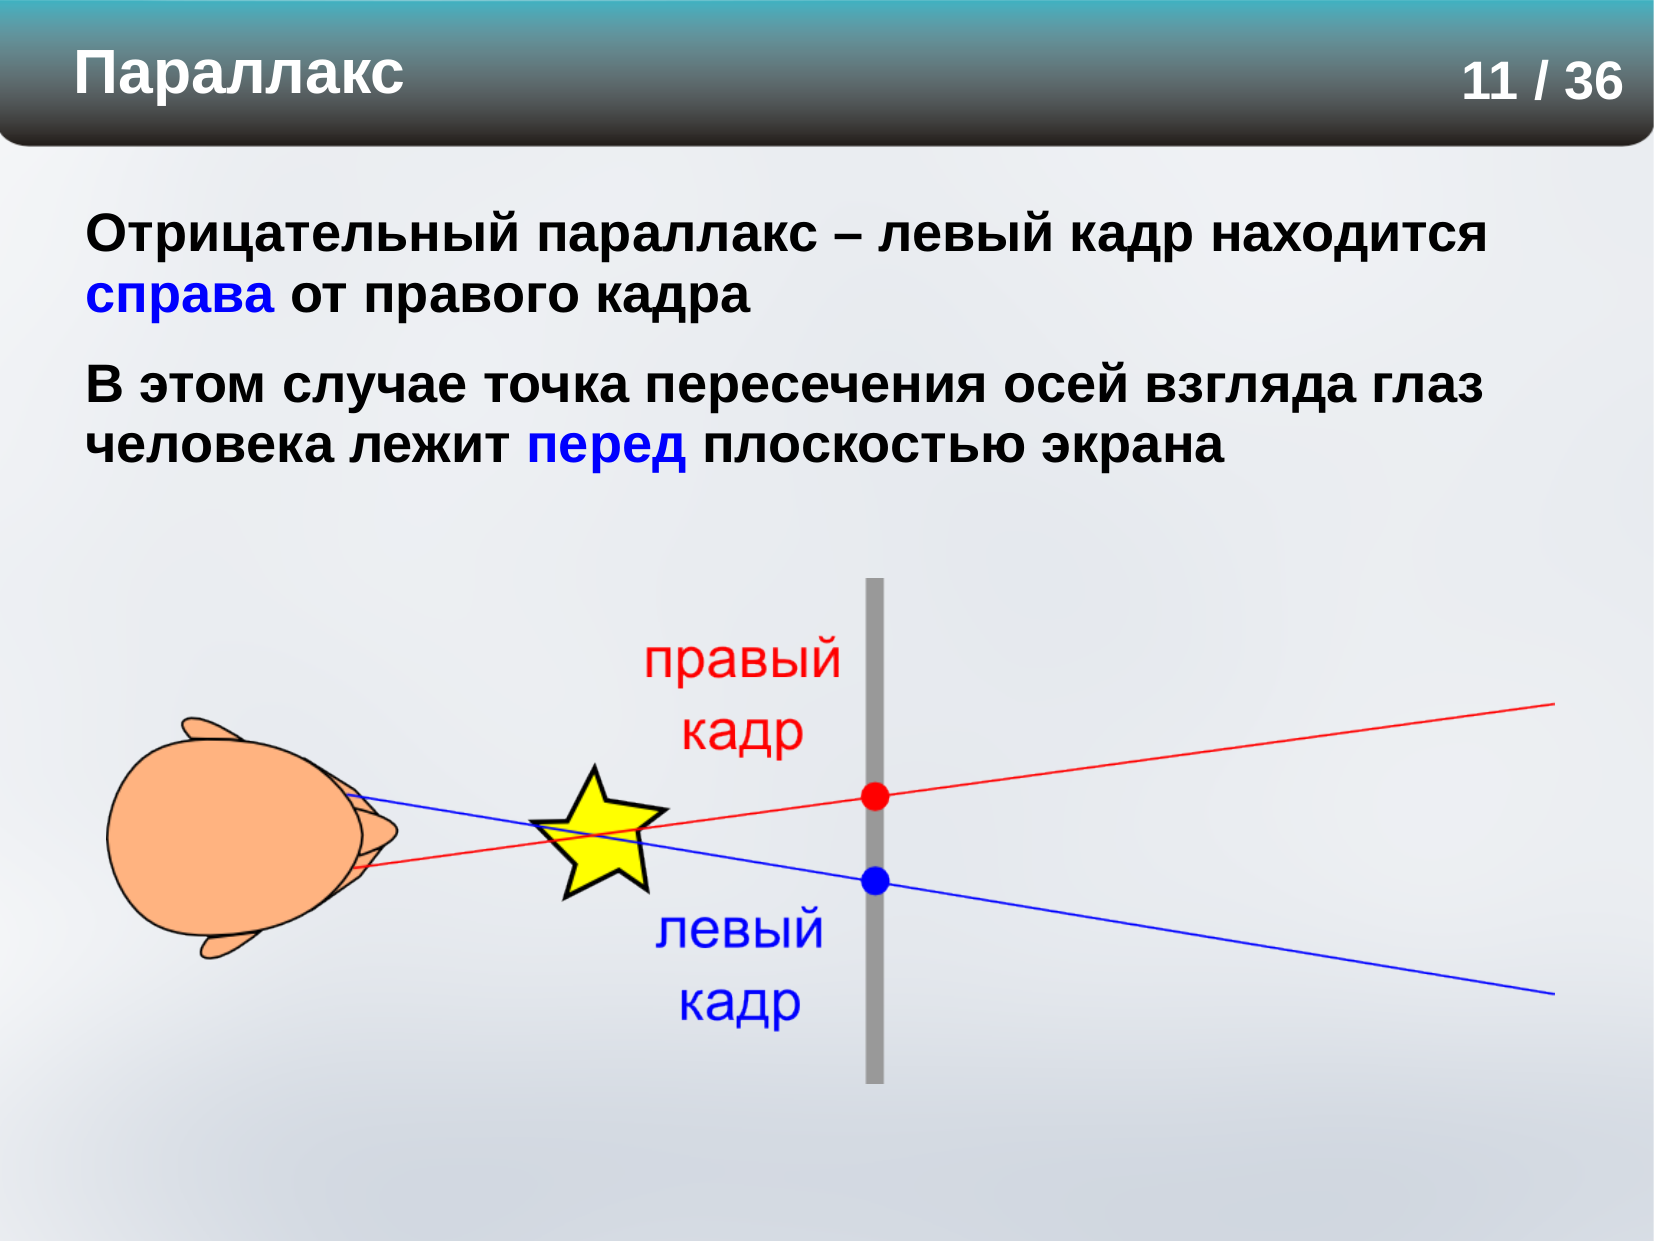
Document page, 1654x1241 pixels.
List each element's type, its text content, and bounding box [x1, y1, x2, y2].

picture [0, 0, 1654, 1241]
text_box Отрицательный параллакс – левый кадр находится справа от правого кадра В этом случае точка пересечения осей взгляда глаз человека лежит перед плоскостью экрана [70, 195, 1625, 482]
text_box 5 / 36 [1446, 42, 1654, 179]
text_box Параллакс [59, 29, 1359, 115]
